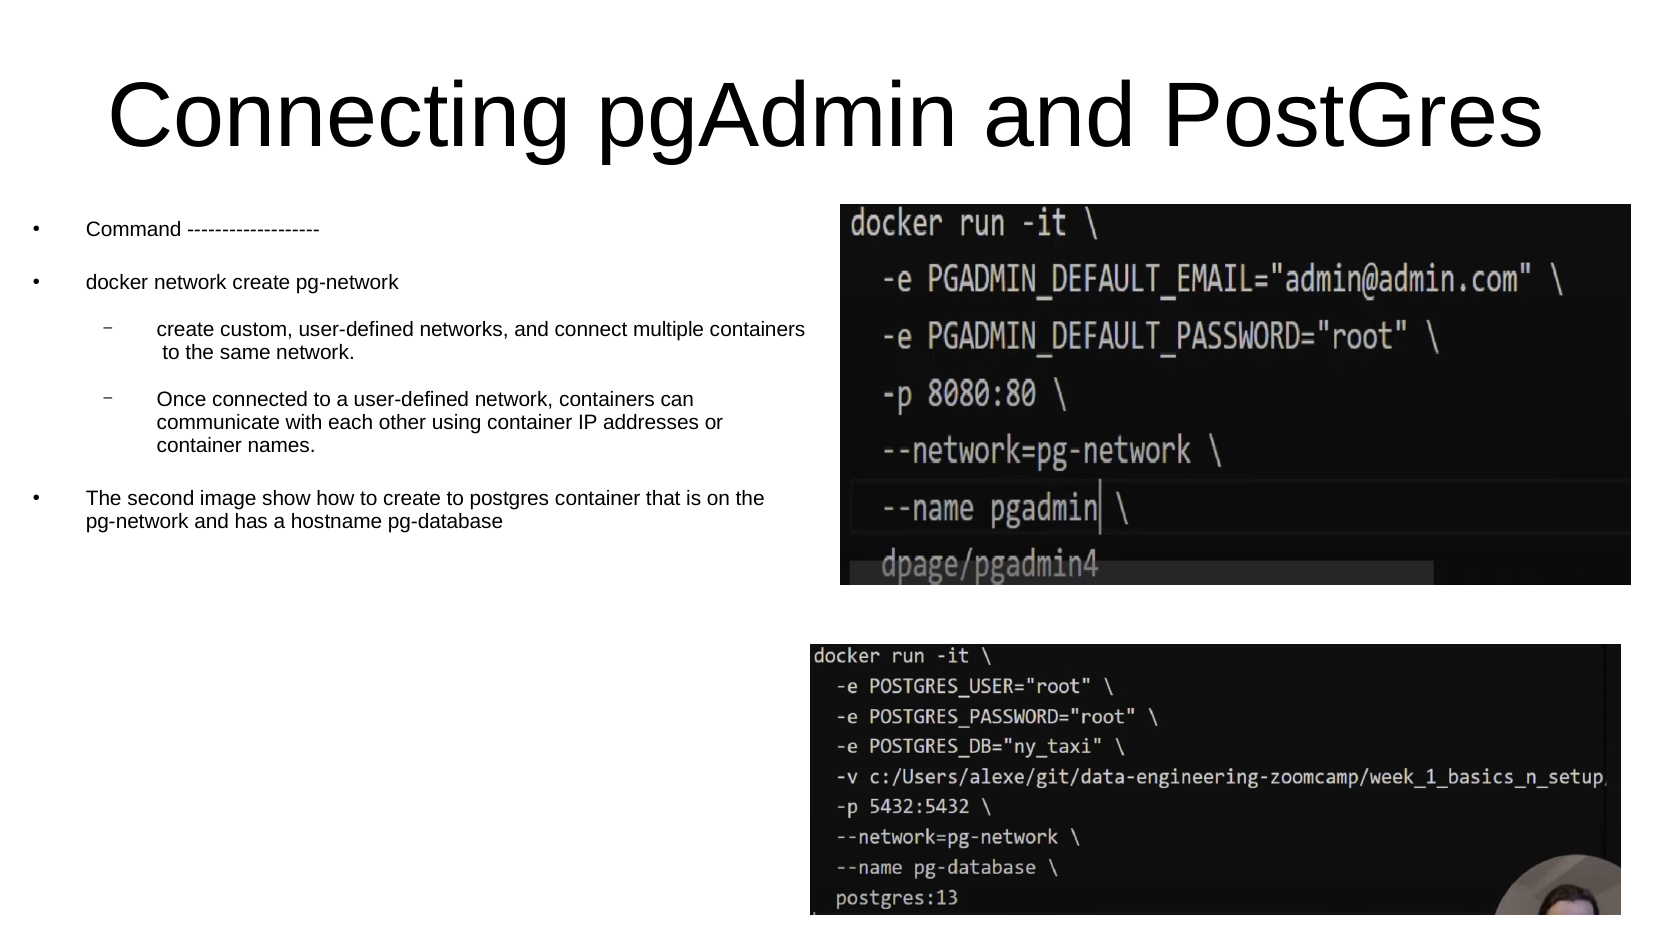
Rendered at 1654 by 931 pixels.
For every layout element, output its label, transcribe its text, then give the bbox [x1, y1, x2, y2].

picture [840, 204, 1631, 586]
picture [810, 644, 1621, 916]
list Command ------------------- docker network create pg-network create custom, user-defined networks, and connect multiple containers to the same network. Once connected to a user-defined network, containers can communicate with each other using container IP addresses or container names. The second image show how to create to postgres container that is on the pg-network and has a hostname pg-database [15, 217, 1571, 916]
title Connecting pgAdmin and PostGres [82, 37, 1571, 193]
